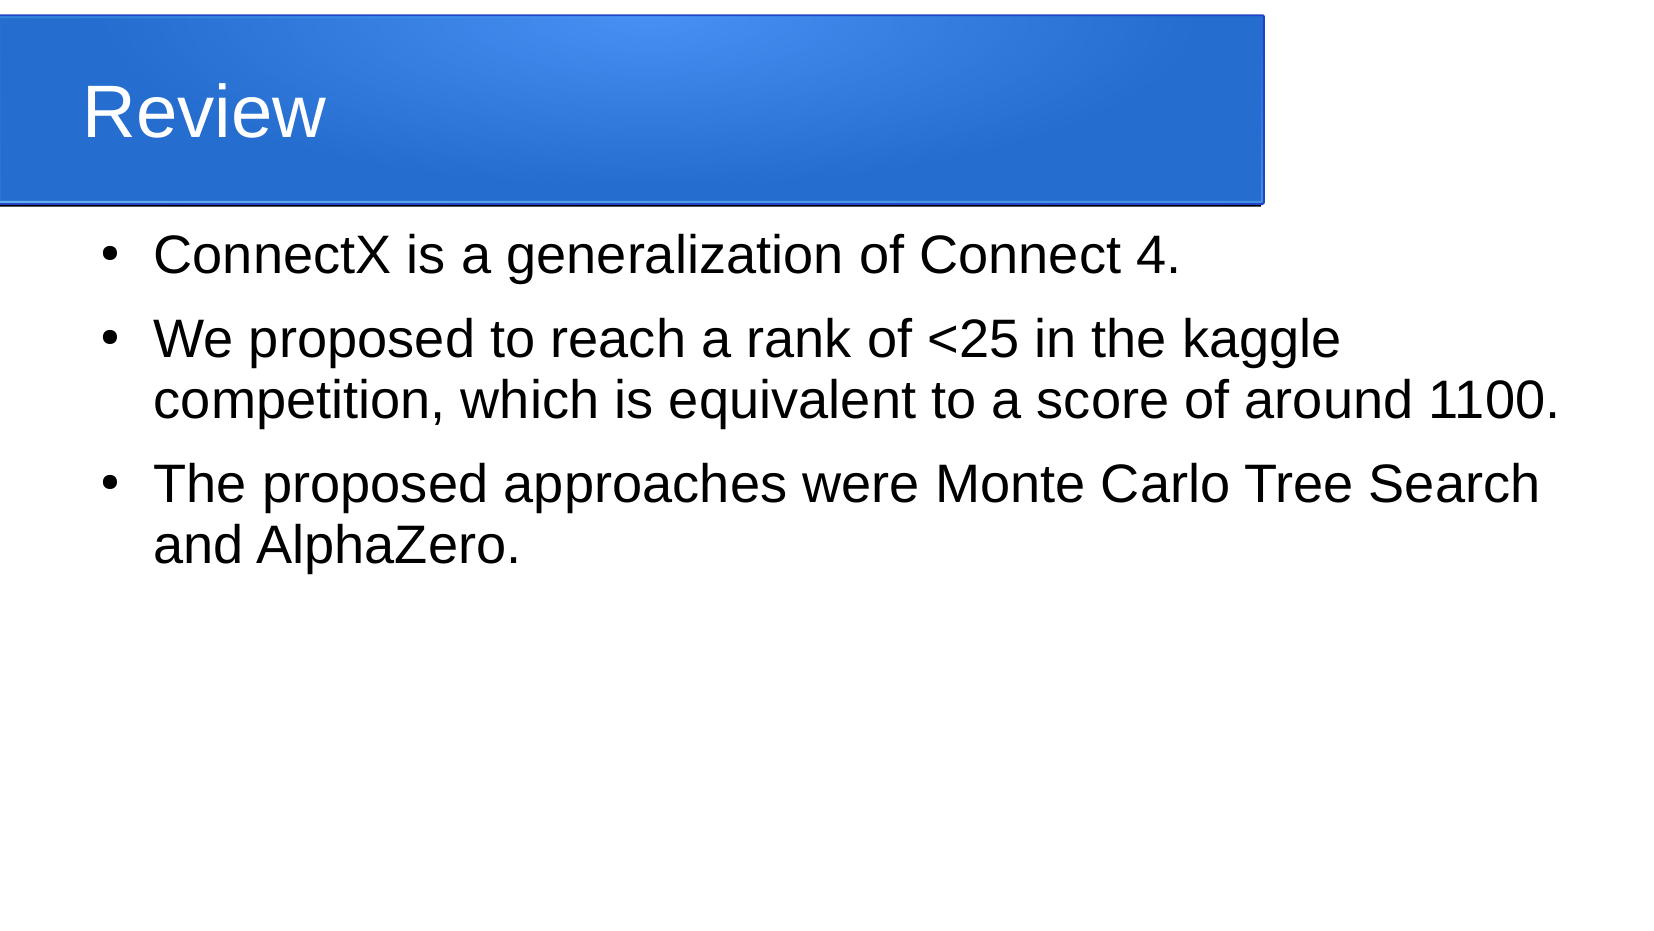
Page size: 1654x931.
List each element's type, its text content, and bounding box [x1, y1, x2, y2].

title Review [82, 35, 1235, 189]
list ConnectX is a generalization of Connect 4. We proposed to reach a rank of <25 in the kaggle competition, which is equivalent to a score of around 1100. The proposed approaches were Monte Carlo Tree Search and AlphaZero. [82, 224, 1571, 764]
